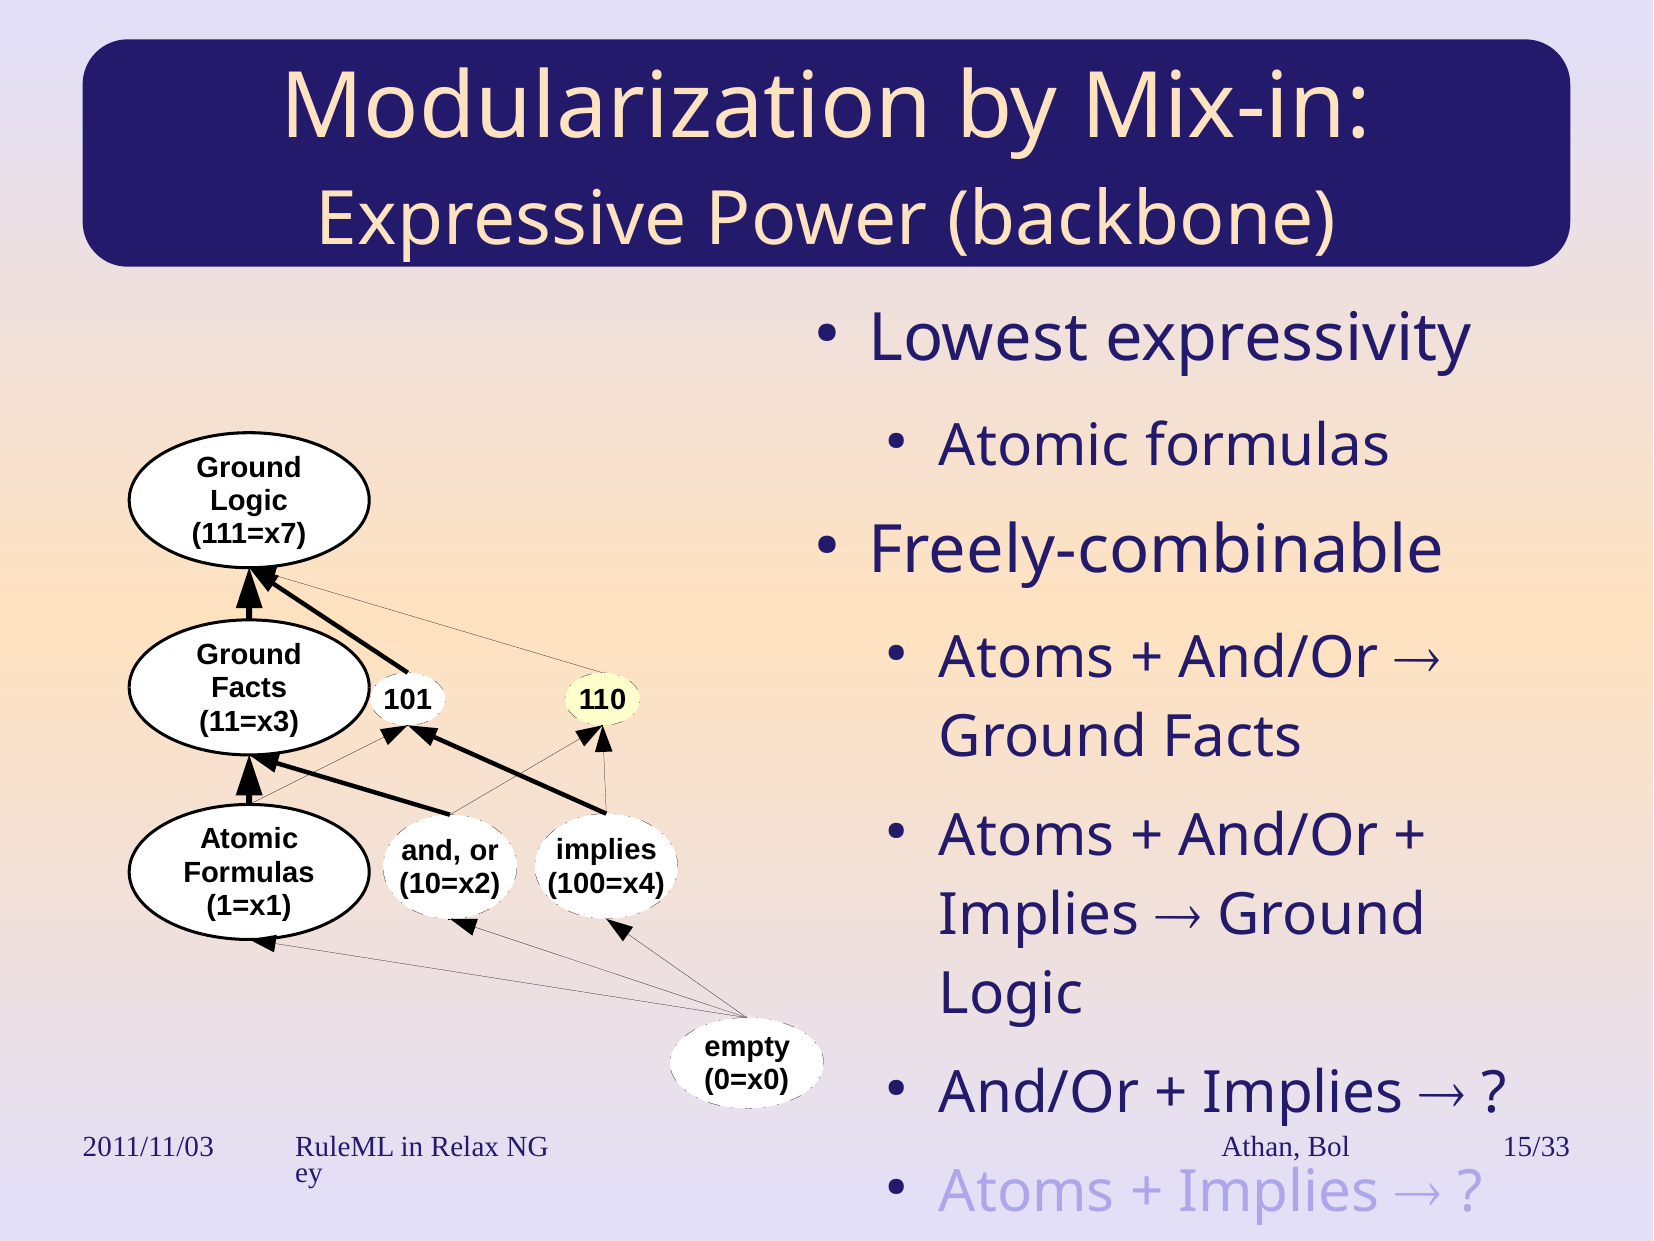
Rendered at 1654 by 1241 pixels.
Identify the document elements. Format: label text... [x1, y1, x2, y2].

chart [1287, 1109, 1565, 1114]
chart [82, 295, 1282, 1114]
list Lowest expressivity Atomic formulas Freely-combinable Atoms + And/Or  Ground Facts Atoms + And/Or + Implies  Ground Logic And/Or + Implies  ? Atoms + Implies  ? [797, 289, 1565, 1109]
title Modularization by Mix-in: Expressive Power (backbone) [82, 49, 1571, 257]
